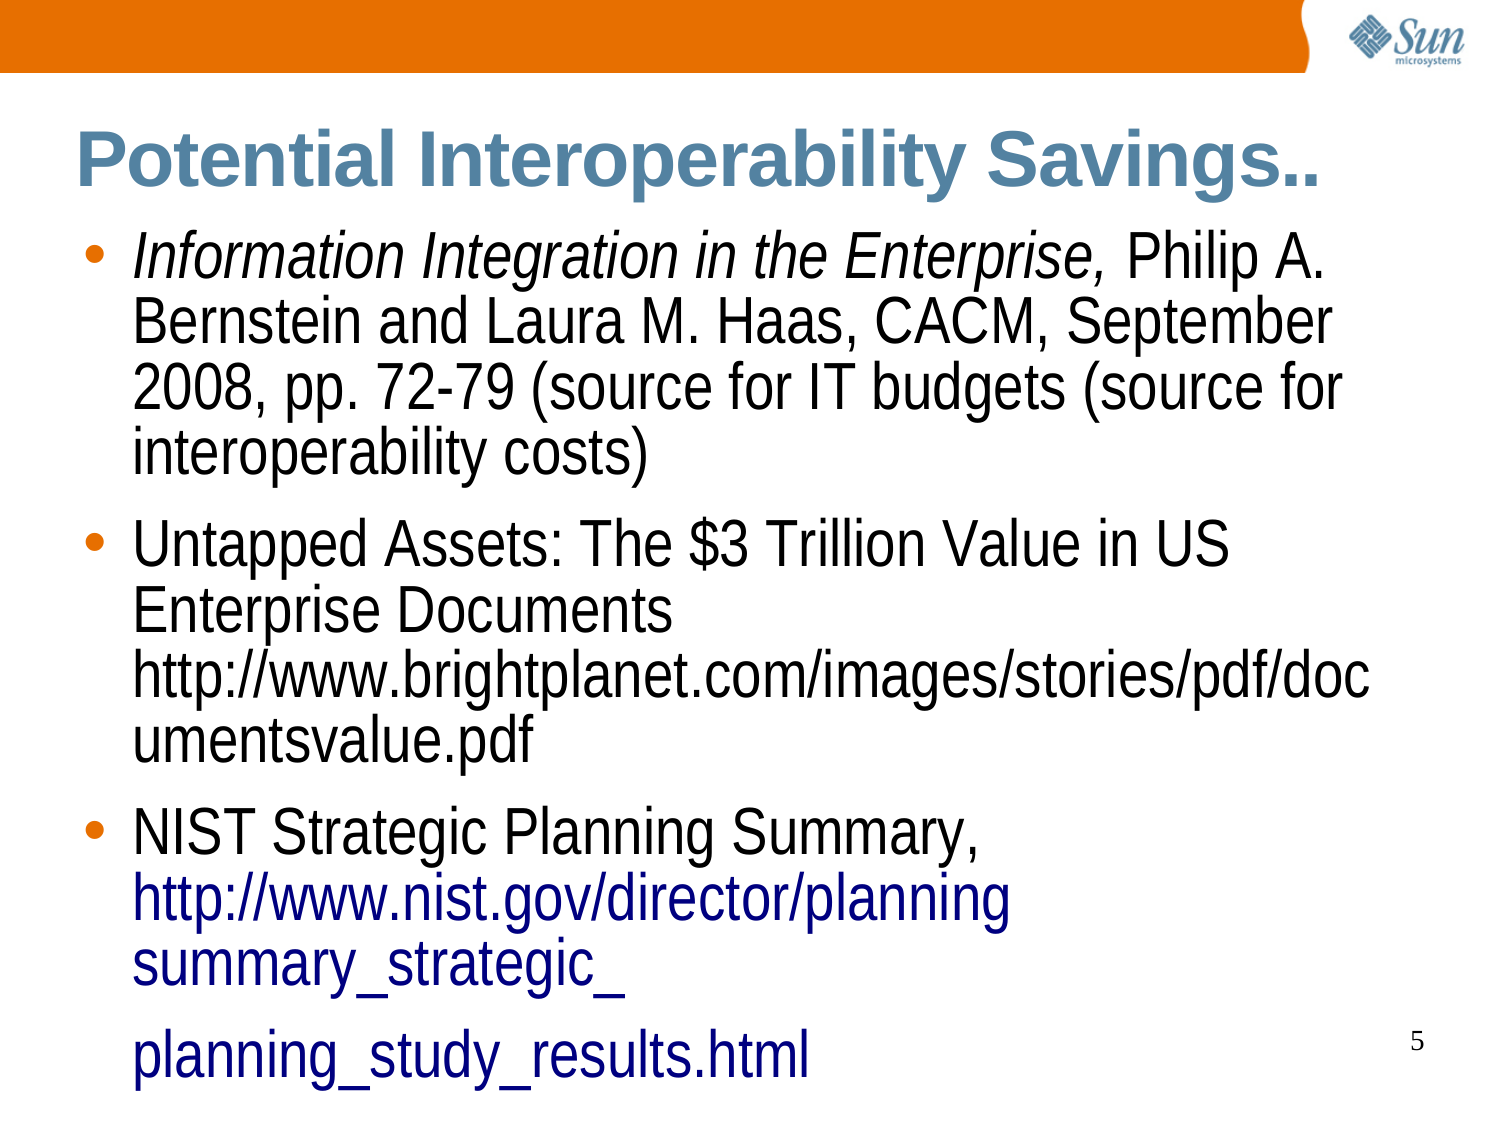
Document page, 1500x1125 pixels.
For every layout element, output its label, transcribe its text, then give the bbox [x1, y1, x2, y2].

picture [0, 0, 1500, 73]
list Information Integration in the Enterprise, Philip A. Bernstein and Laura M. Haas, CACM, September 2008, pp. 72-79 (source for IT budgets (source for interoperability costs) Untapped Assets: The $3 Trillion Value in US Enterprise Documents http://www.brightplanet.com/images/stories/pdf/documentsvalue.pdf NIST Strategic Planning Summary, http://www.nist.gov/director/planning summary_strategic_ planning_study_results.html [64, 226, 1401, 1103]
title Potential Interoperability Savings.. [75, 123, 1437, 227]
